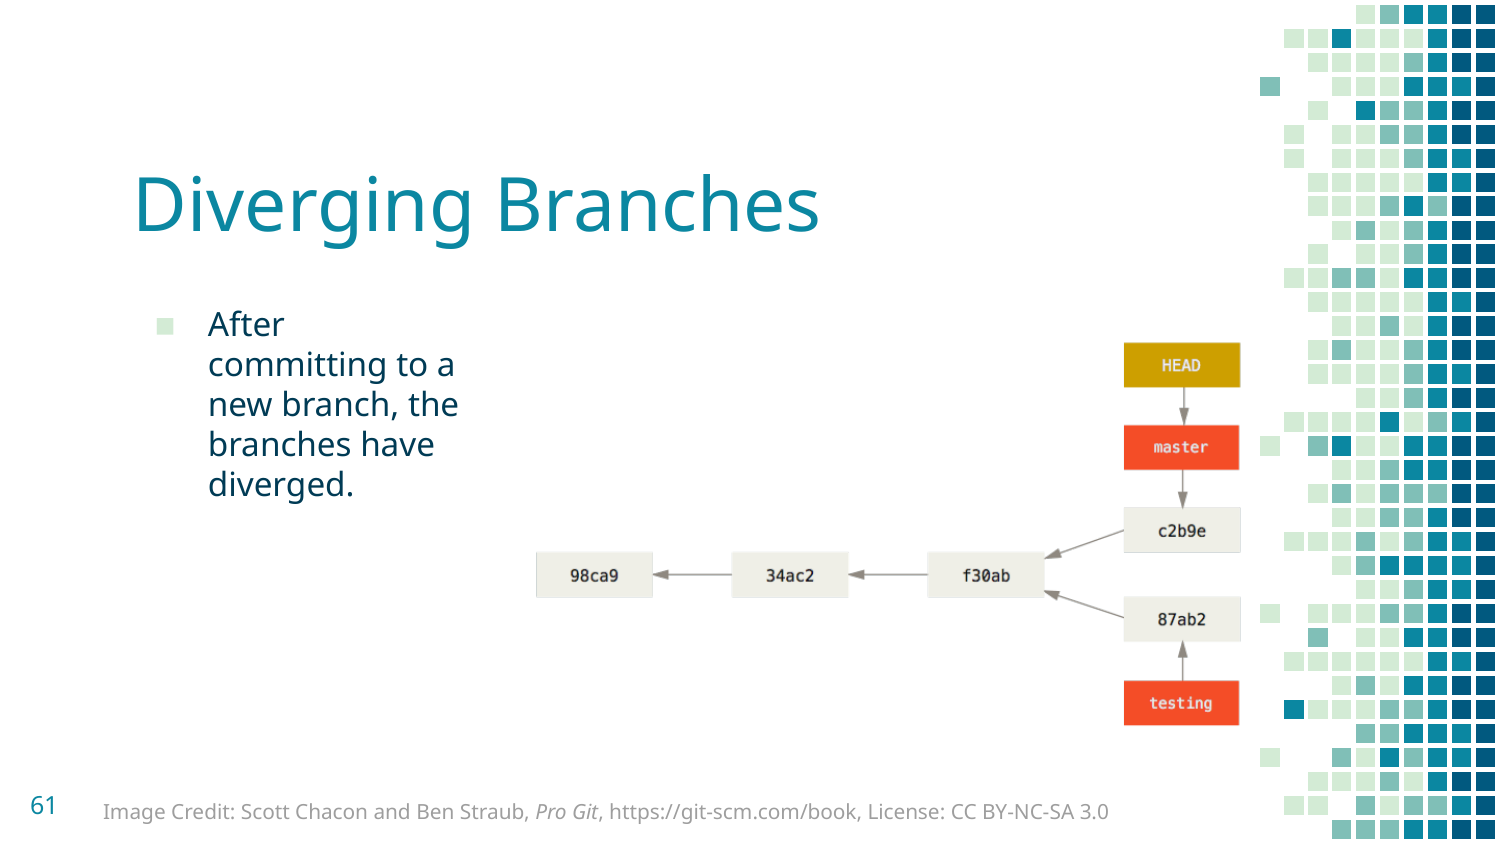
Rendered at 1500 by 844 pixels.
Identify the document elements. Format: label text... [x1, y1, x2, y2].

slide_number <number> [15, 774, 105, 839]
list After committing to a new branch, the branches have diverged. [117, 287, 476, 783]
title Diverging Branches [117, 121, 1227, 262]
text_box Image Credit: Scott Chacon and Ben Straub, Pro Git, https://git-scm.com/book, License: CC BY-NC-SA 3.0 [88, 783, 1171, 839]
picture [500, 286, 1332, 819]
